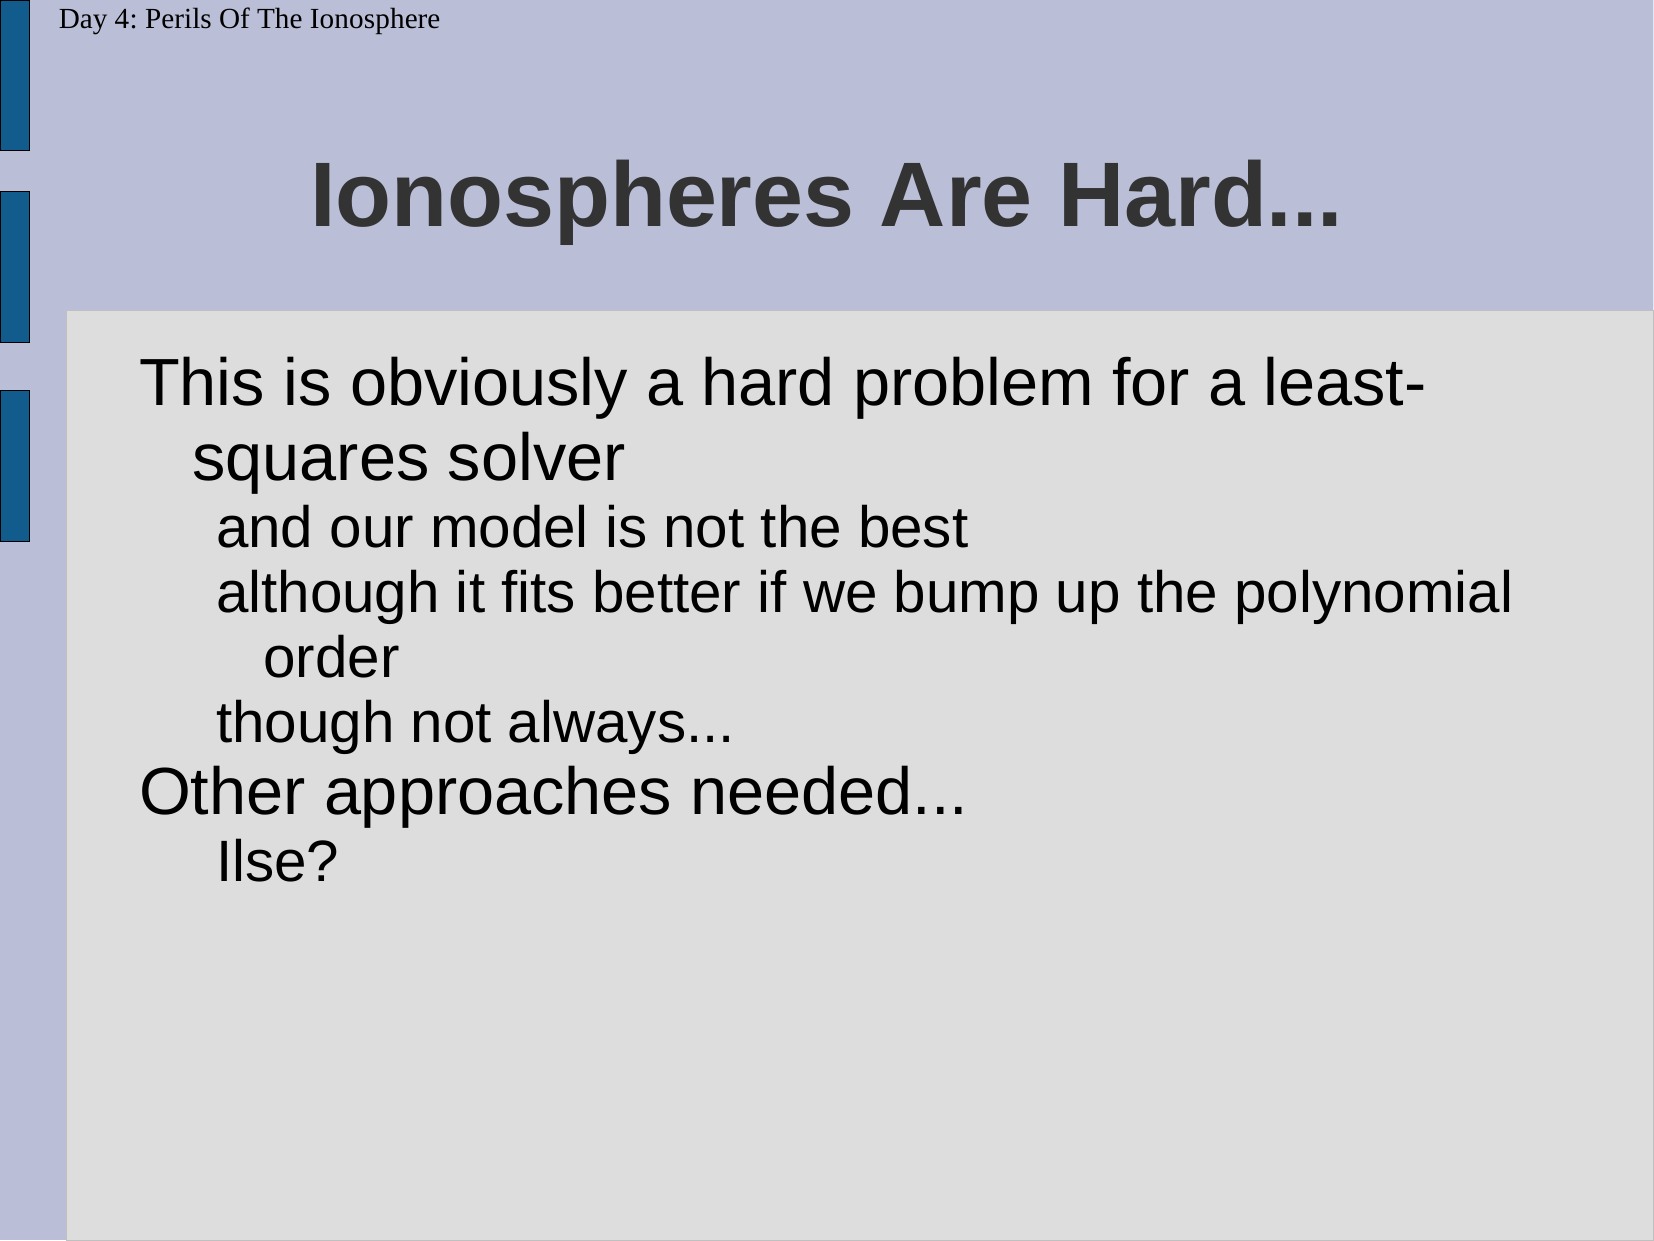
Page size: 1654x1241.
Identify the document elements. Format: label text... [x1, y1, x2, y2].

title Ionospheres Are Hard... [121, 98, 1534, 291]
list This is obviously a hard problem for a least-squares solver and our model is not the best although it fits better if we bump up the polynomial order though not always... Other approaches needed... Ilse? [121, 344, 1534, 1112]
